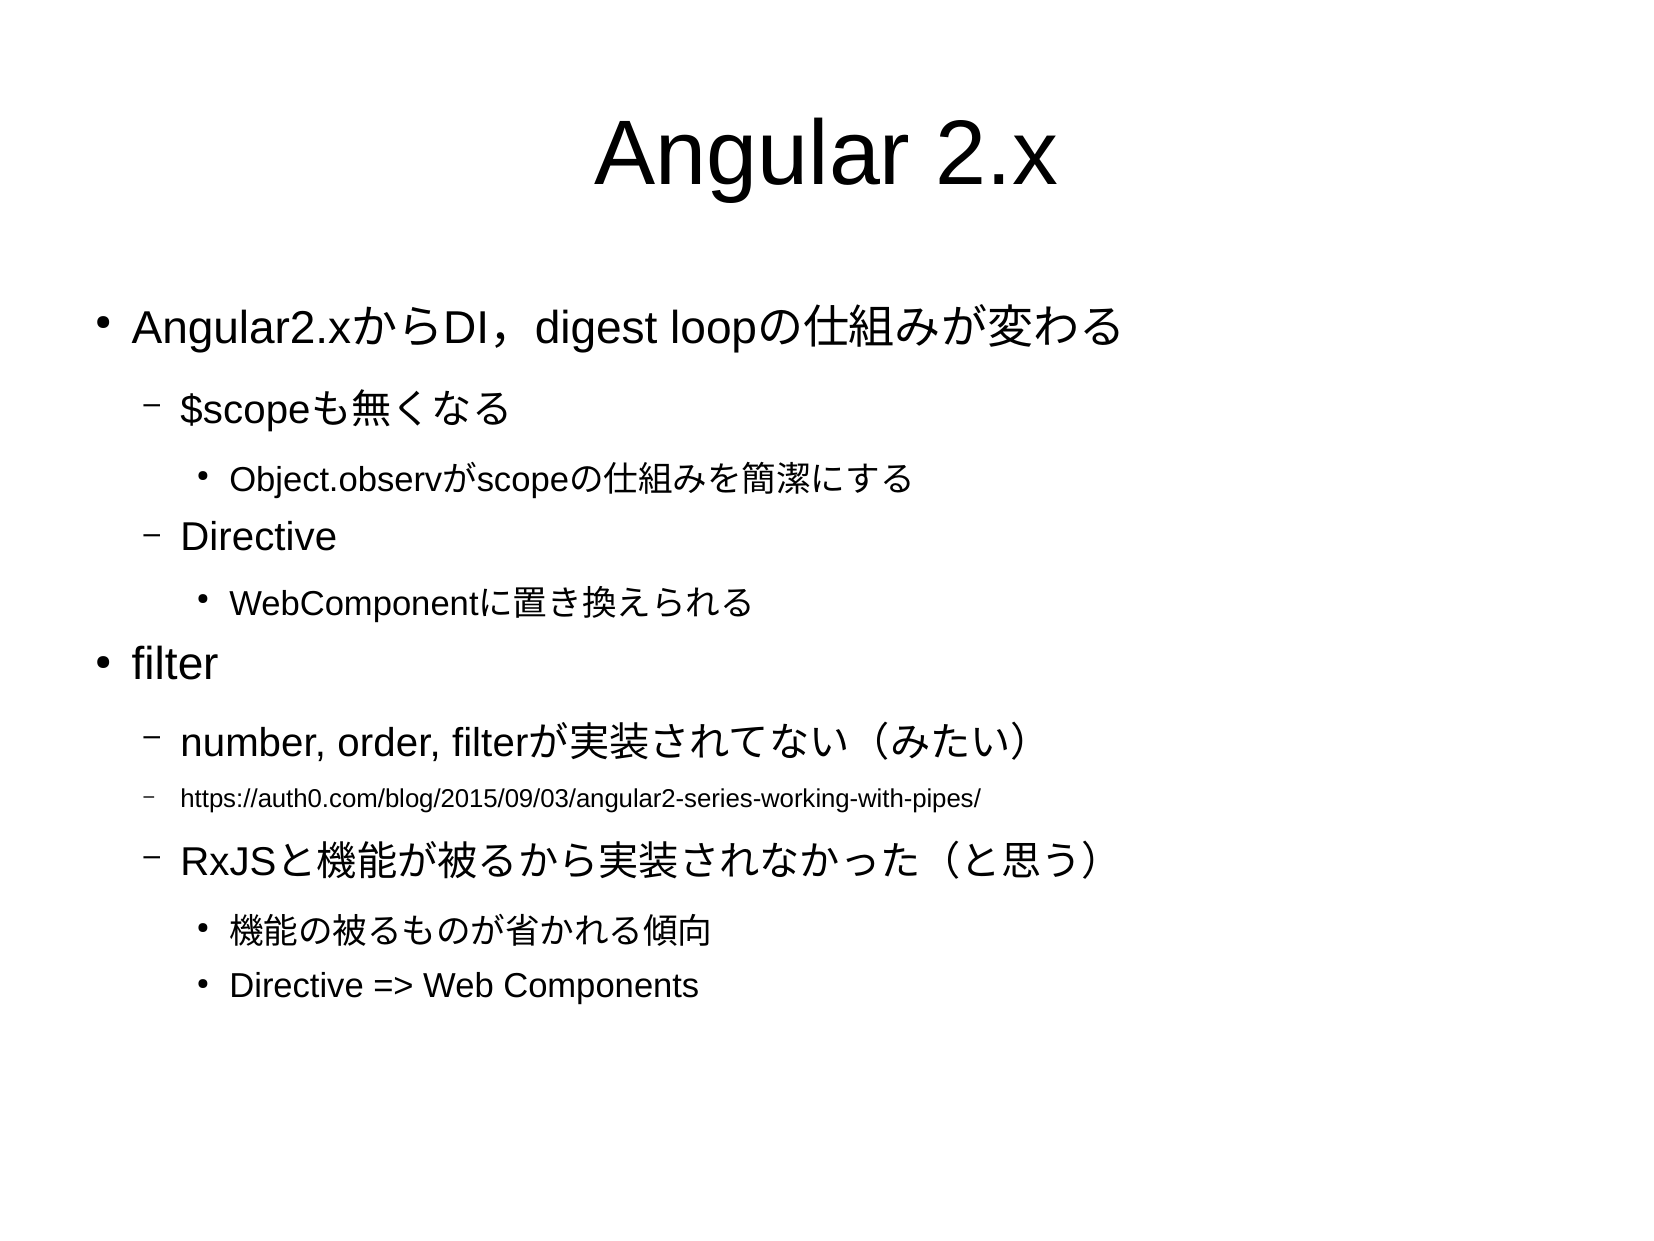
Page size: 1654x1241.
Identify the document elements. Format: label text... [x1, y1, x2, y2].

list Angular2.xからDI，digest loopの仕組みが変わる $scopeも無くなる Object.observがscopeの仕組みを簡潔にする Directive WebComponentに置き換えられる filter number, order, filterが実装されてない（みたい） https://auth0.com/blog/2015/09/03/angular2-series-working-with-pipes/ RxJSと機能が被るから実装されなかった（と思う） 機能の被るものが省かれる傾向 Directive => Web Components [82, 290, 1571, 1010]
title Angular 2.x [82, 49, 1571, 257]
